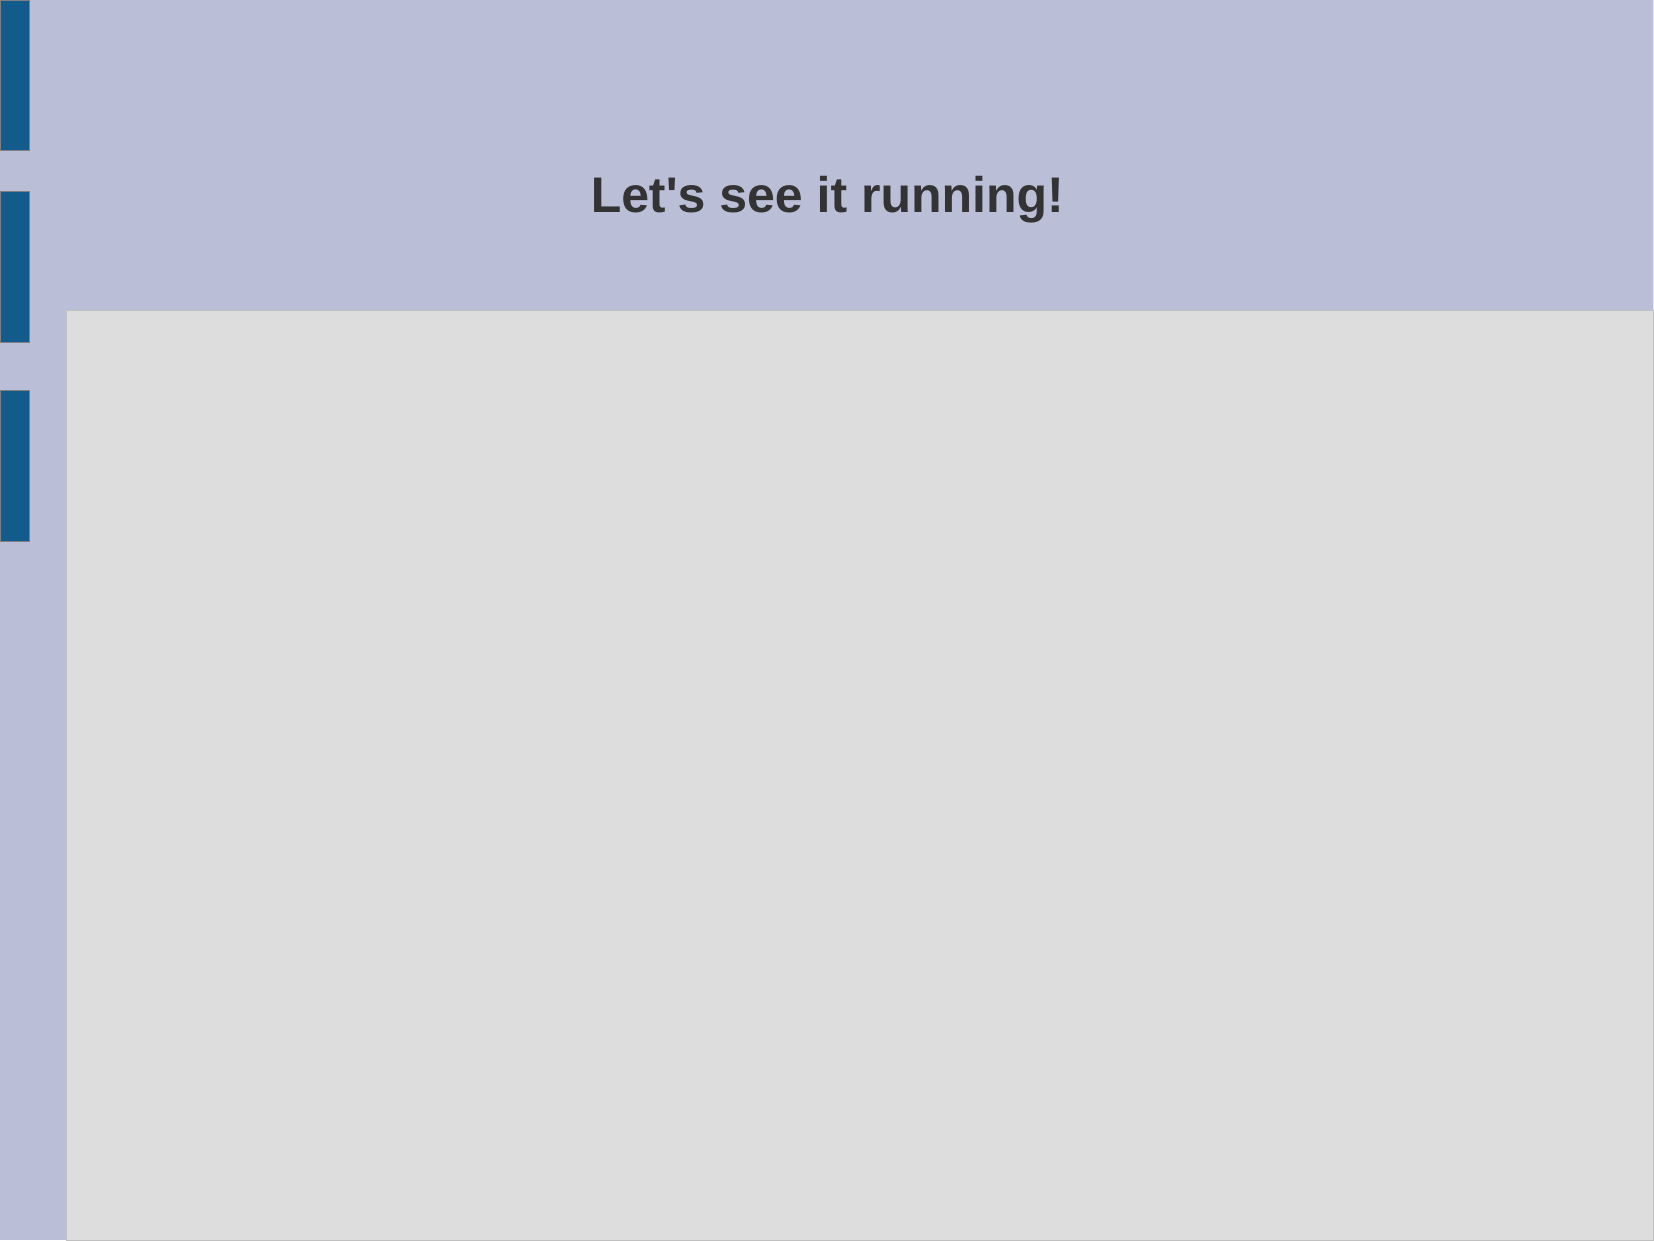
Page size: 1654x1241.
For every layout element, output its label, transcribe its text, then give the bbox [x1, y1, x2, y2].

title Let's see it running! [121, 91, 1534, 299]
